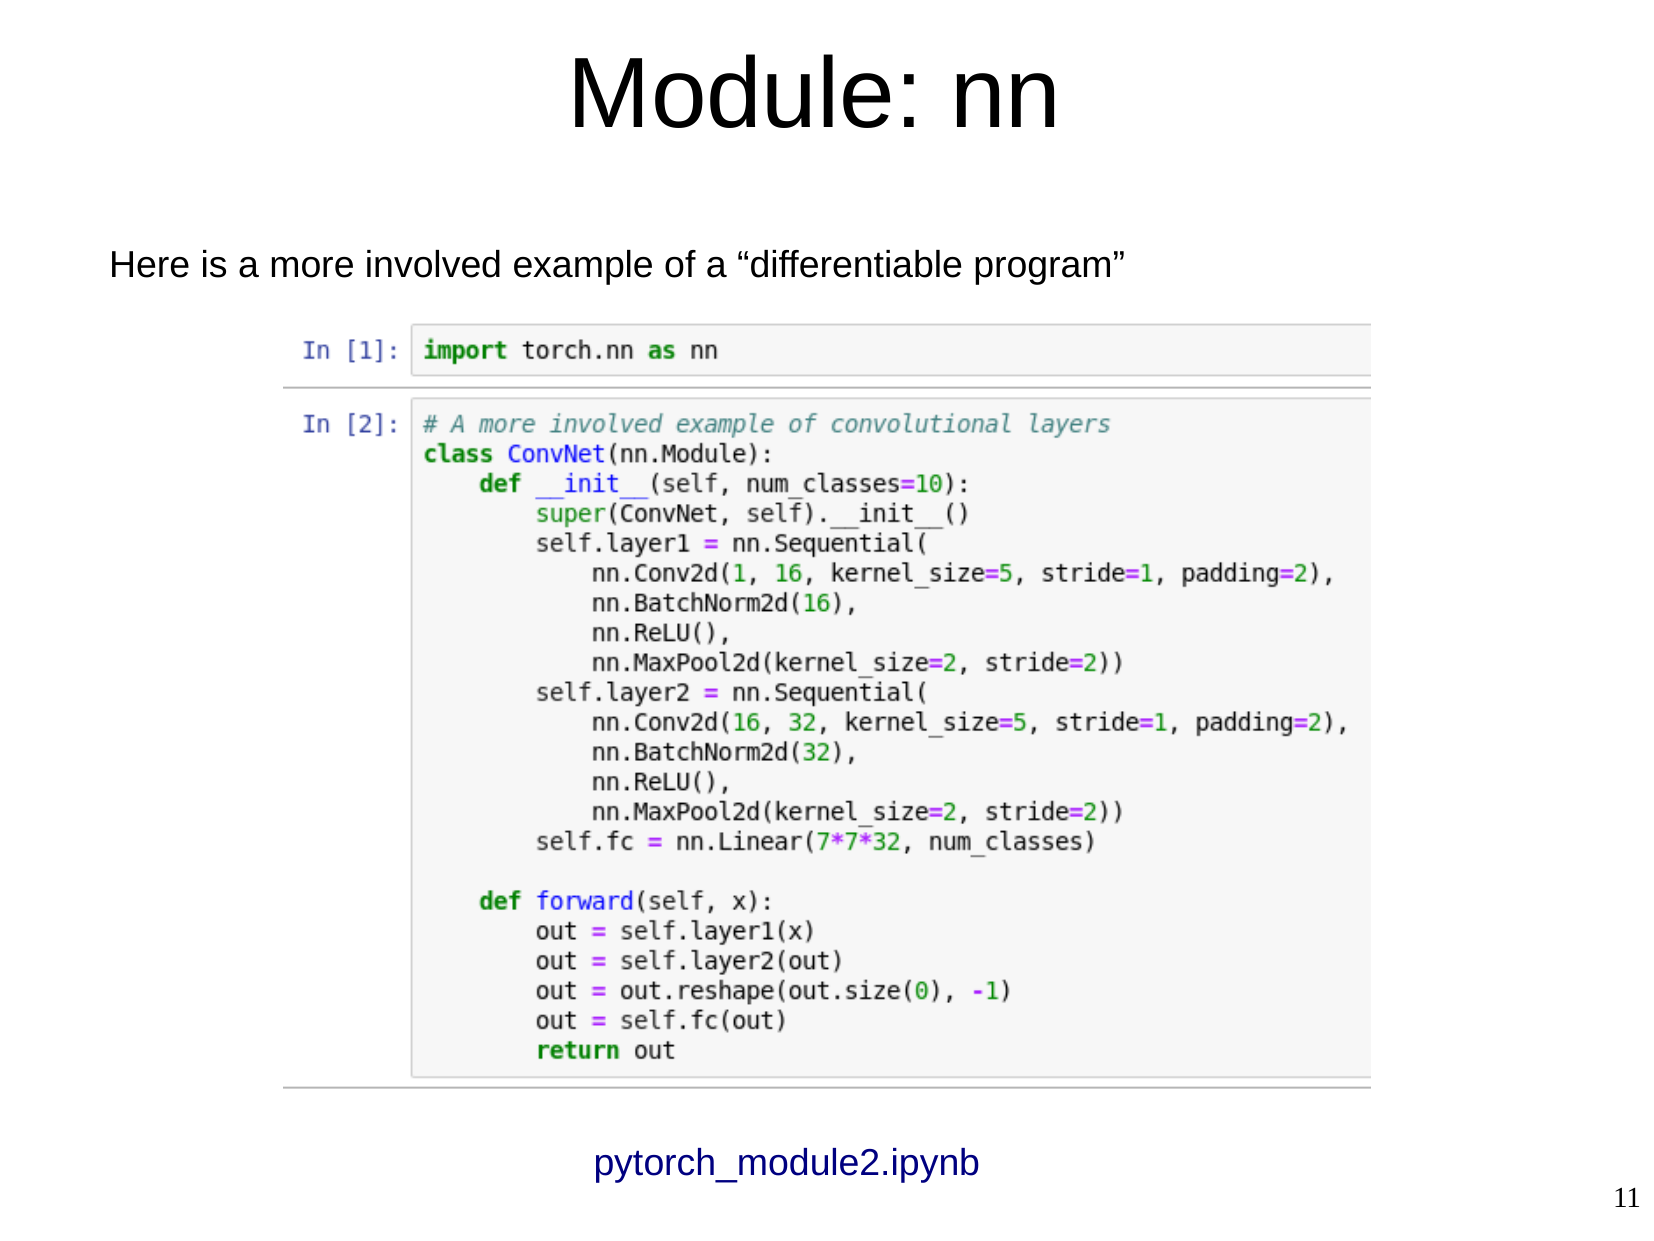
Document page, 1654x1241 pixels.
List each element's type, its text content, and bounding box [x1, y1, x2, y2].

text_box Here is a more involved example of a “differentiable program” [94, 236, 1583, 294]
picture [283, 303, 1371, 1103]
text_box pytorch_module2.ipynb [578, 1133, 1111, 1191]
text_box <number> [1547, 1181, 1642, 1228]
text_box Module: nn [88, 29, 1542, 157]
